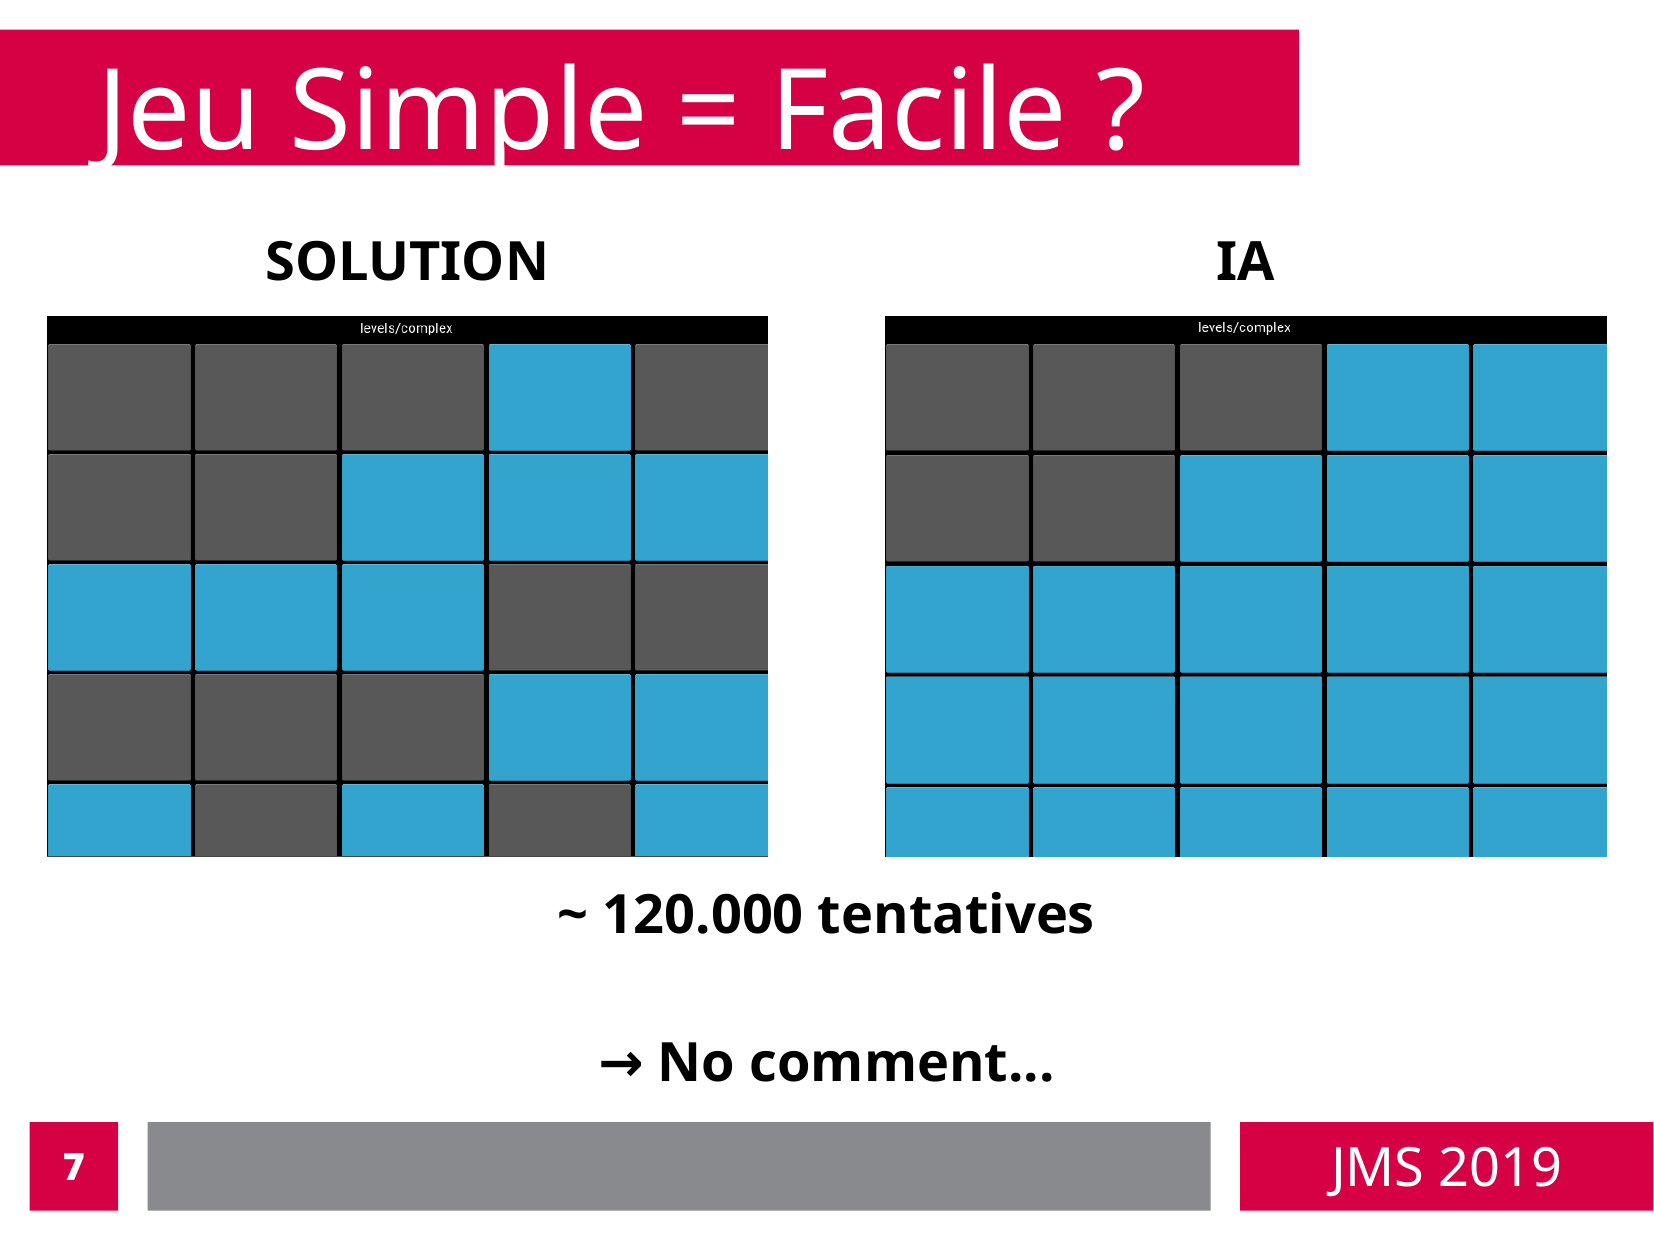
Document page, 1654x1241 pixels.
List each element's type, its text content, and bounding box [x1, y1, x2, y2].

text_box ~ 120.000 tentatives → No comment... [64, 884, 1589, 1089]
text_box IA [885, 220, 1607, 299]
text_box SOLUTION [47, 220, 768, 299]
title Jeu Simple = Facile ? [0, 29, 1229, 178]
picture [47, 316, 768, 857]
picture [885, 316, 1607, 857]
